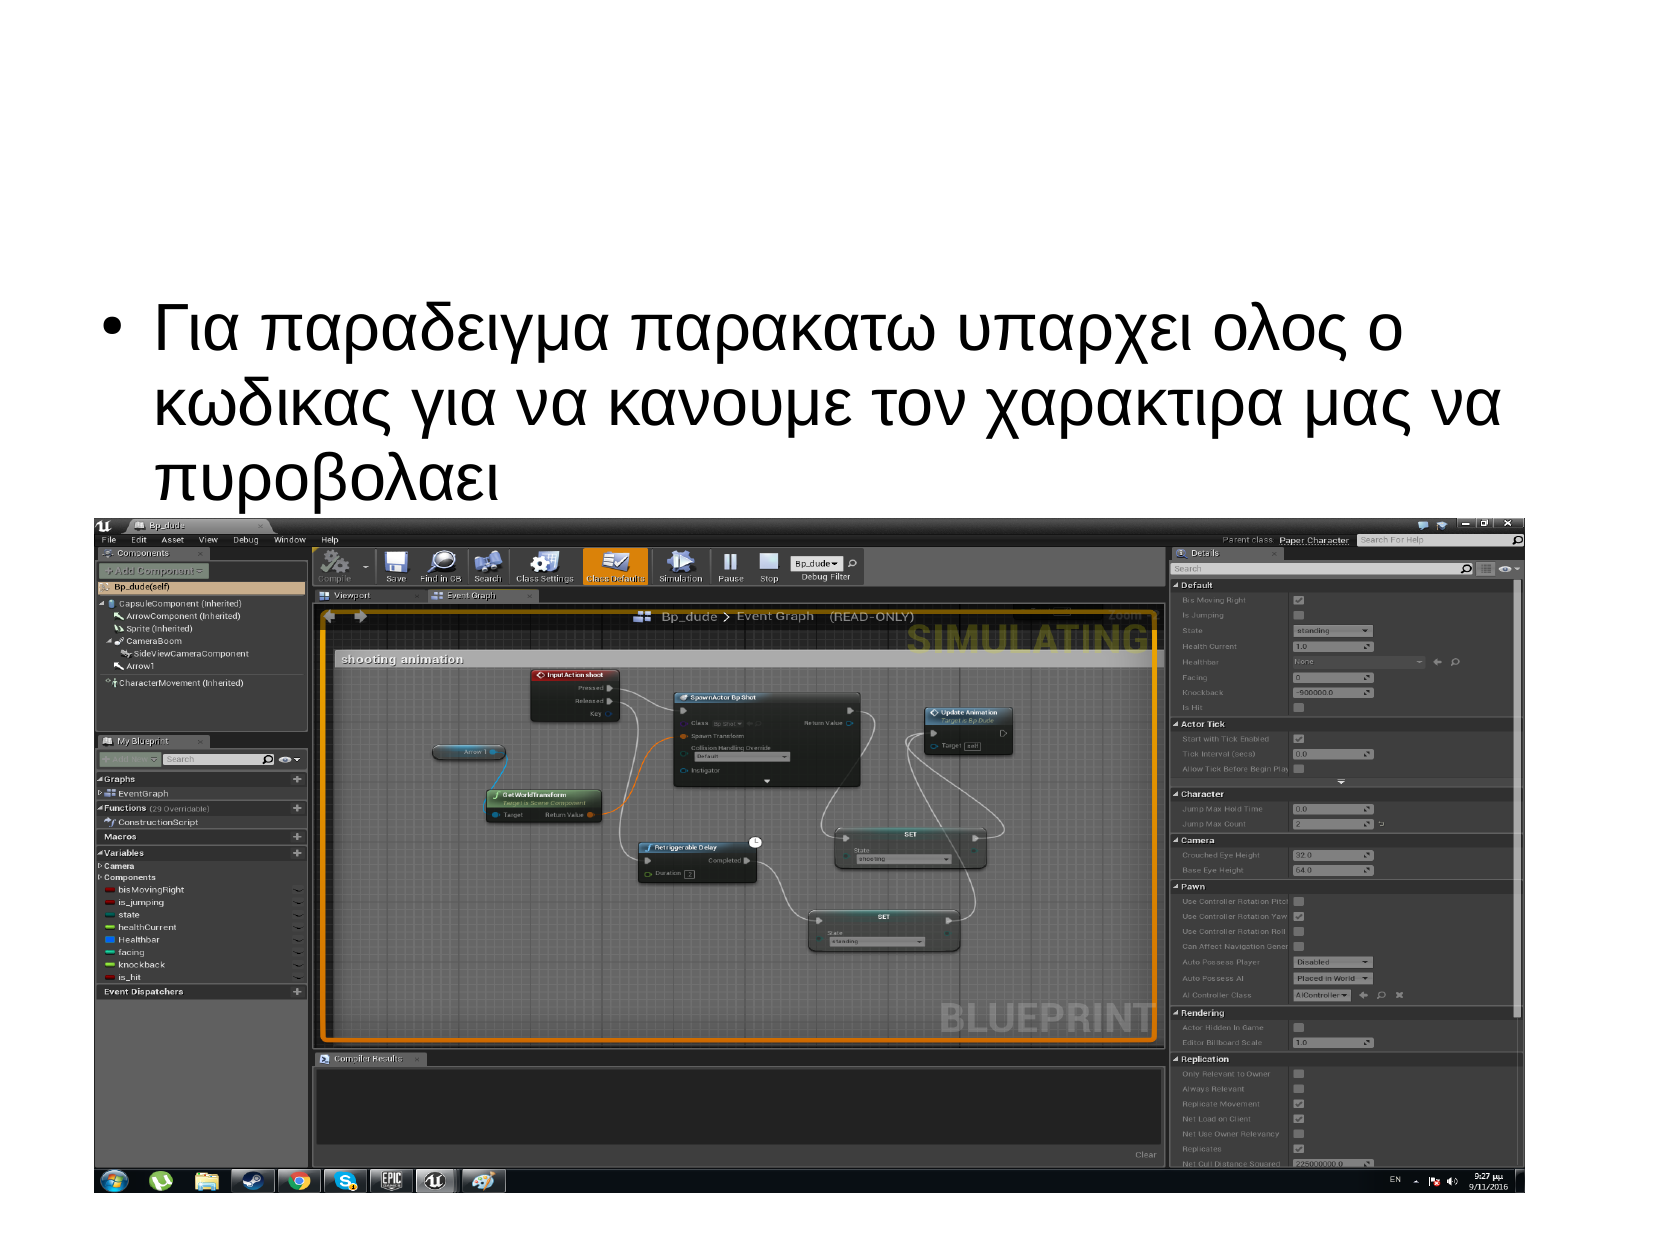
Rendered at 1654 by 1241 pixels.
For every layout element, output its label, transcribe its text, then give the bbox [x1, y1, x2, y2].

picture [94, 518, 1525, 1193]
list Για παραδειγμα παρακατω υπαρχει ολος ο κωδικας για να κανουμε τον χαρακτιρα μας να πυροβολαει [82, 290, 1571, 1109]
